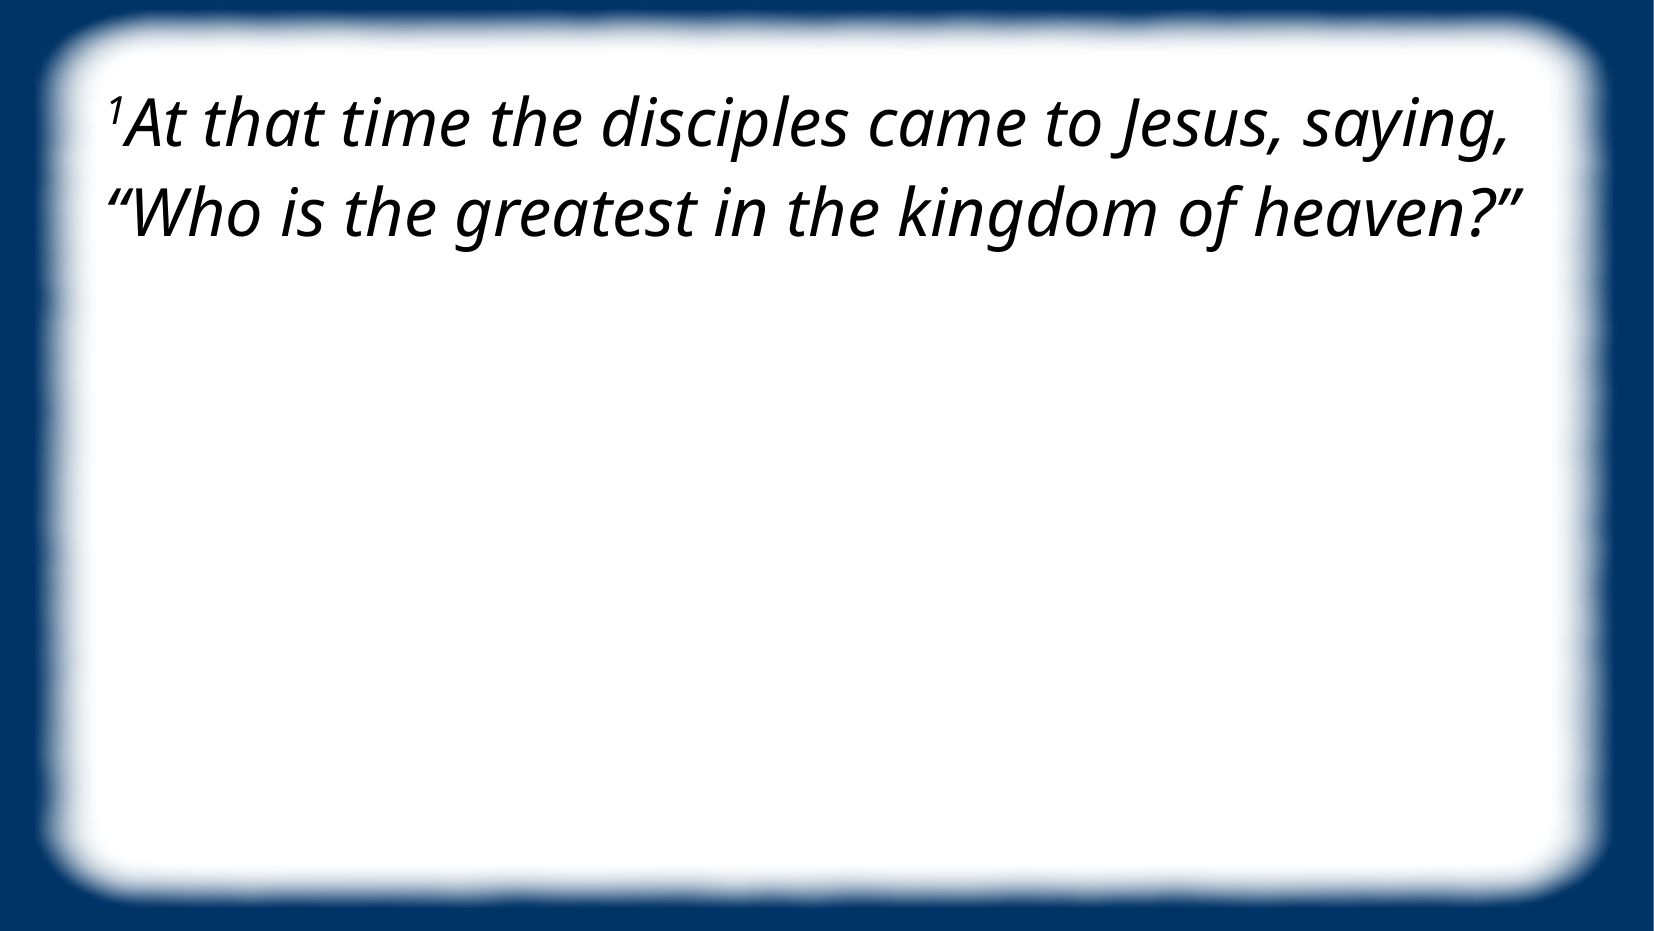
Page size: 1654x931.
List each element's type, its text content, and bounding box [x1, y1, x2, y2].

picture [0, 0, 1654, 931]
text_box 1At that time the disciples came to Jesus, saying, “Who is the greatest in the kingdom of heaven?” [90, 67, 1576, 286]
